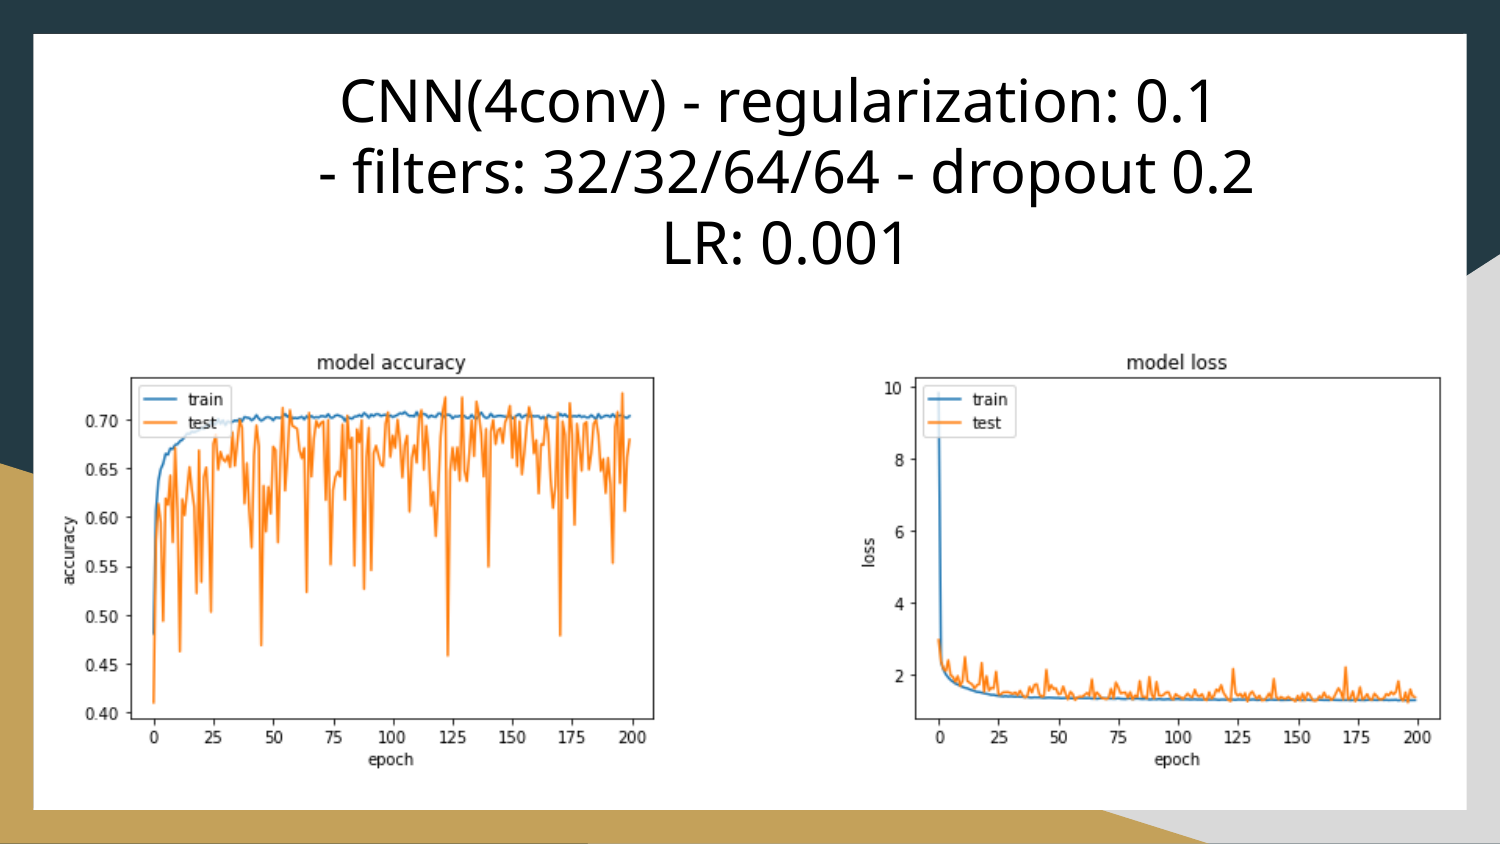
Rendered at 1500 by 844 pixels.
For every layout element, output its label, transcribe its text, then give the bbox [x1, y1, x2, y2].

picture [851, 343, 1449, 778]
title CNN(4conv) - regularization: 0.1 - filters: 32/32/64/64 - dropout 0.2 LR: 0.001 [51, 48, 1449, 283]
picture [51, 343, 664, 778]
